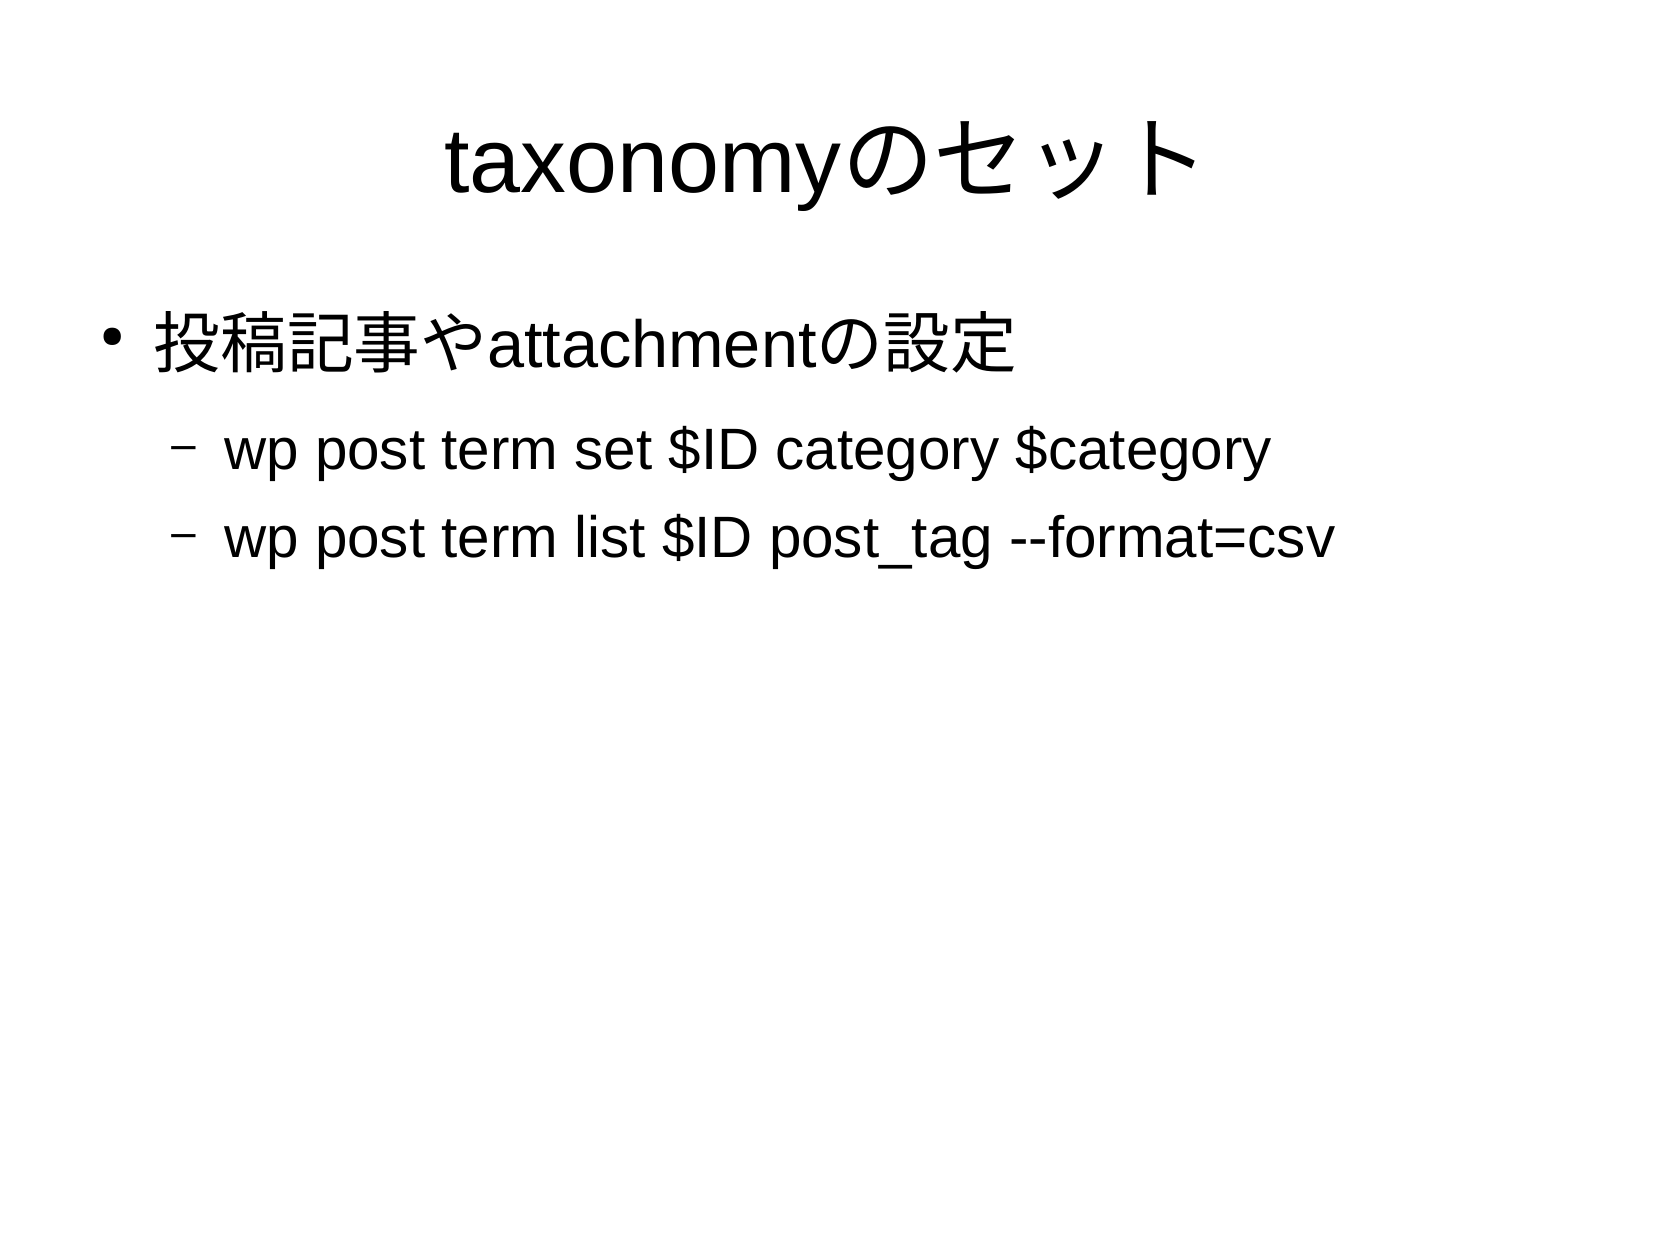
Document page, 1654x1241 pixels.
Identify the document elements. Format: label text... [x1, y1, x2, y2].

list 投稿記事やattachmentの設定 wp post term set $ID category $category wp post term list $ID post_tag --format=csv [82, 290, 1571, 1010]
title taxonomyのセット [82, 49, 1571, 257]
